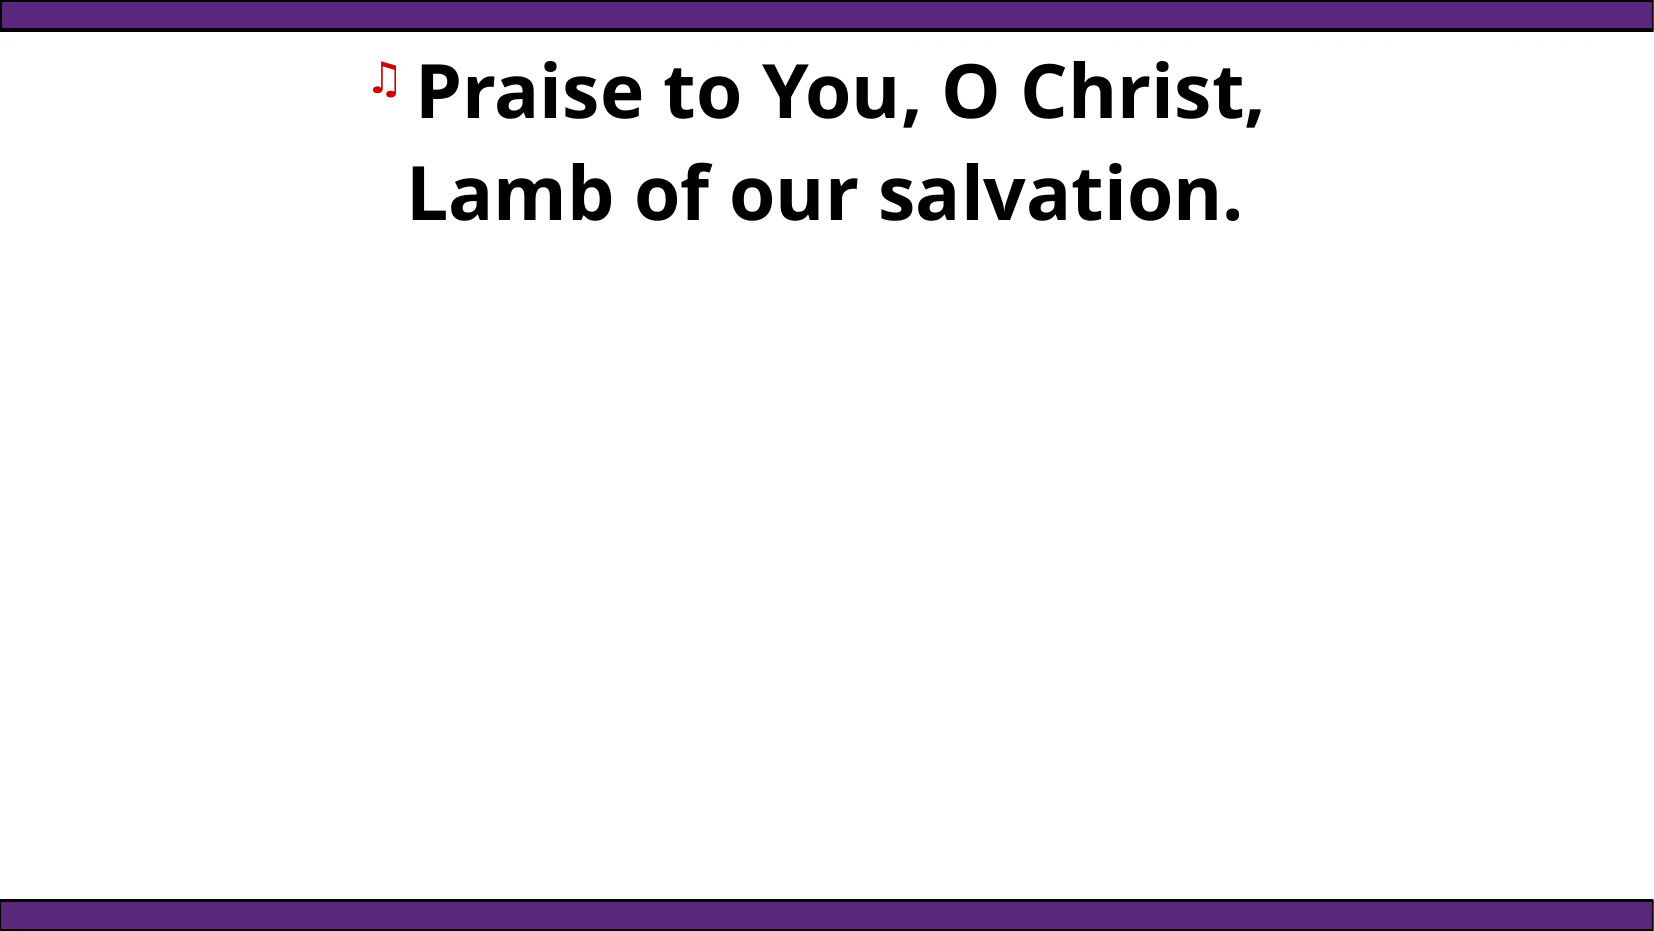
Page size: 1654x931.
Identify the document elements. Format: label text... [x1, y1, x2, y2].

text_box [0, 900, 1654, 931]
picture [0, 31, 1654, 900]
text_box ♫ Praise to You, O Christ, Lamb of our salvation. [60, 30, 1591, 256]
text_box [0, 0, 1654, 31]
